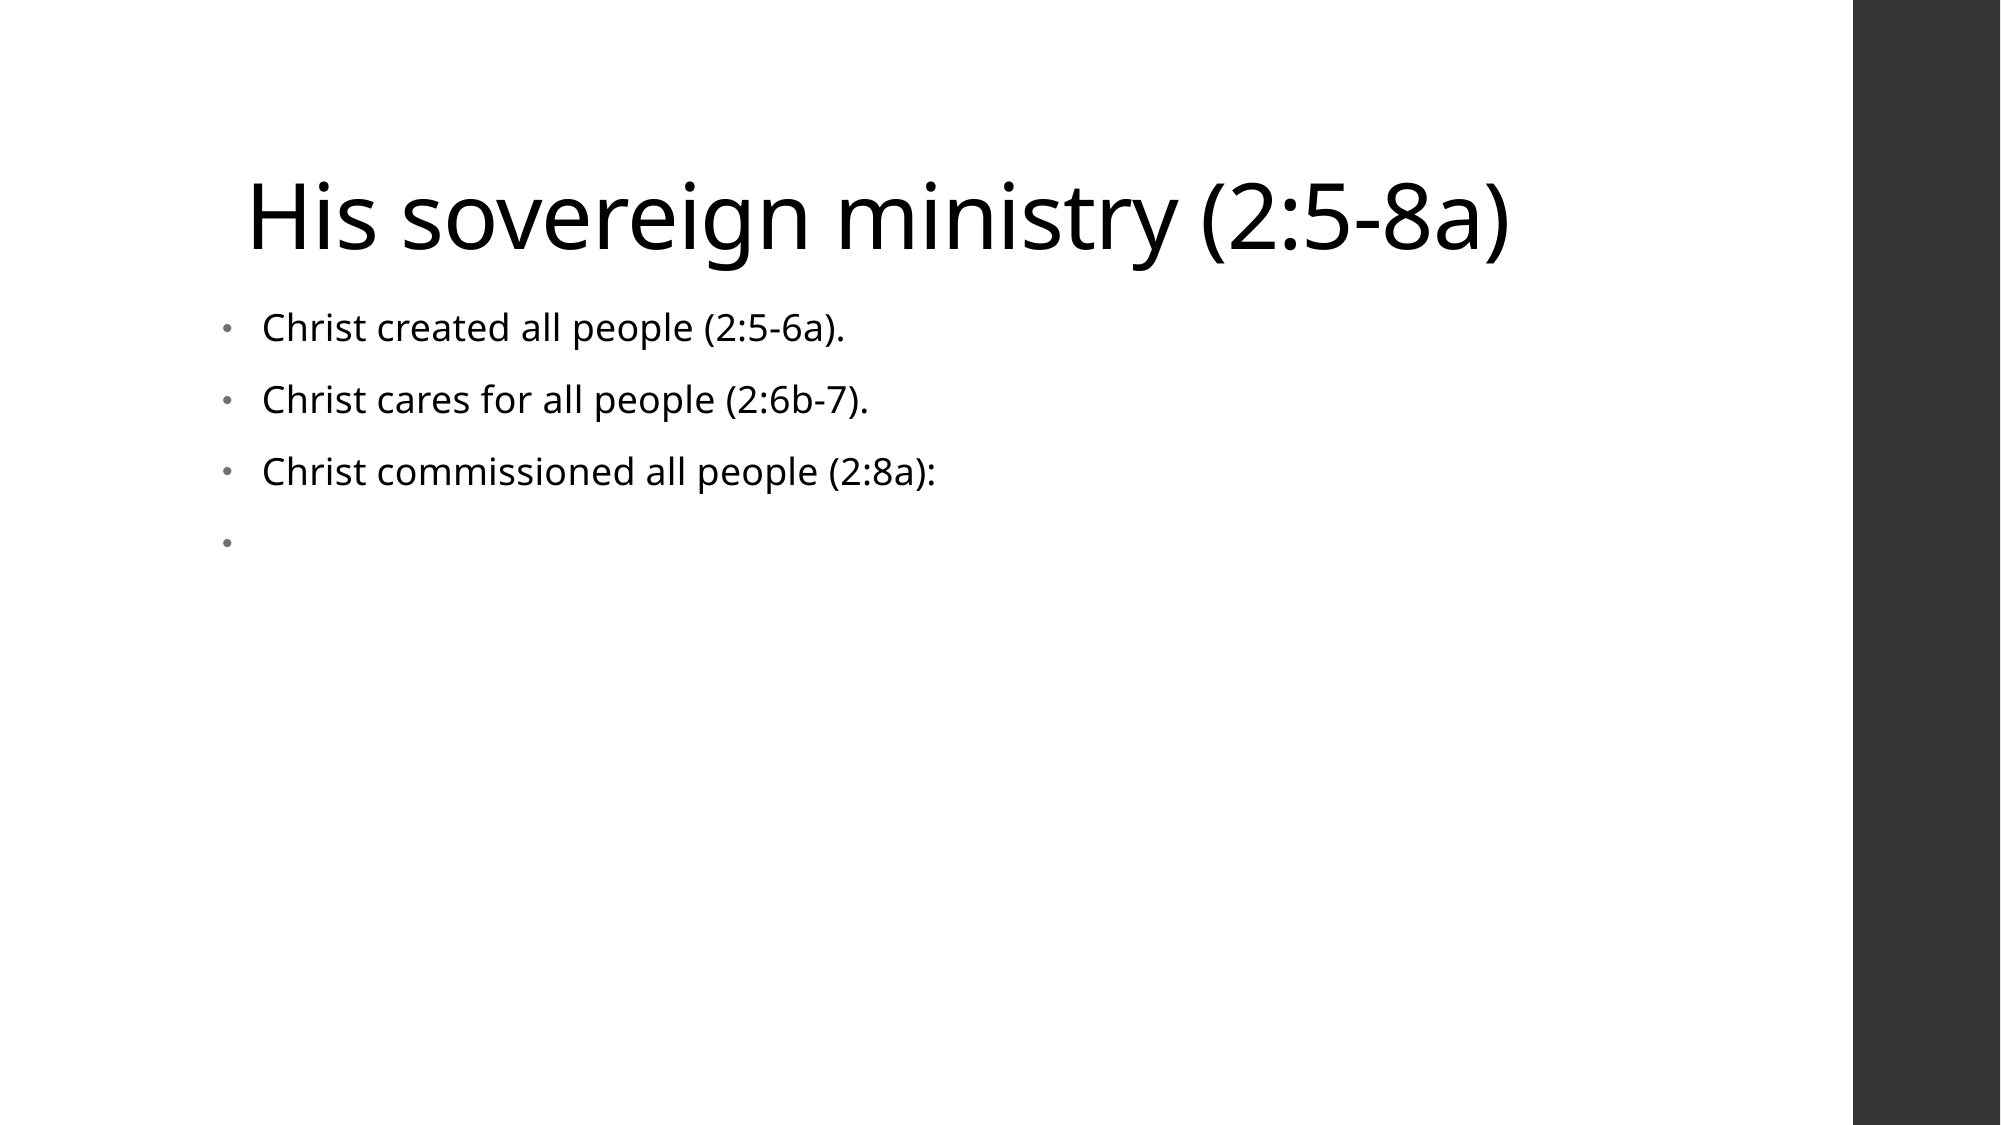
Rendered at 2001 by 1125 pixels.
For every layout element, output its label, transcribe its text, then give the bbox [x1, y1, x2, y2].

list Christ created all people (2:5-6a). Christ cares for all people (2:6b-7). Christ commissioned all people (2:8a): [206, 299, 1617, 1014]
title His sovereign ministry (2:5-8a) [206, 60, 1797, 278]
